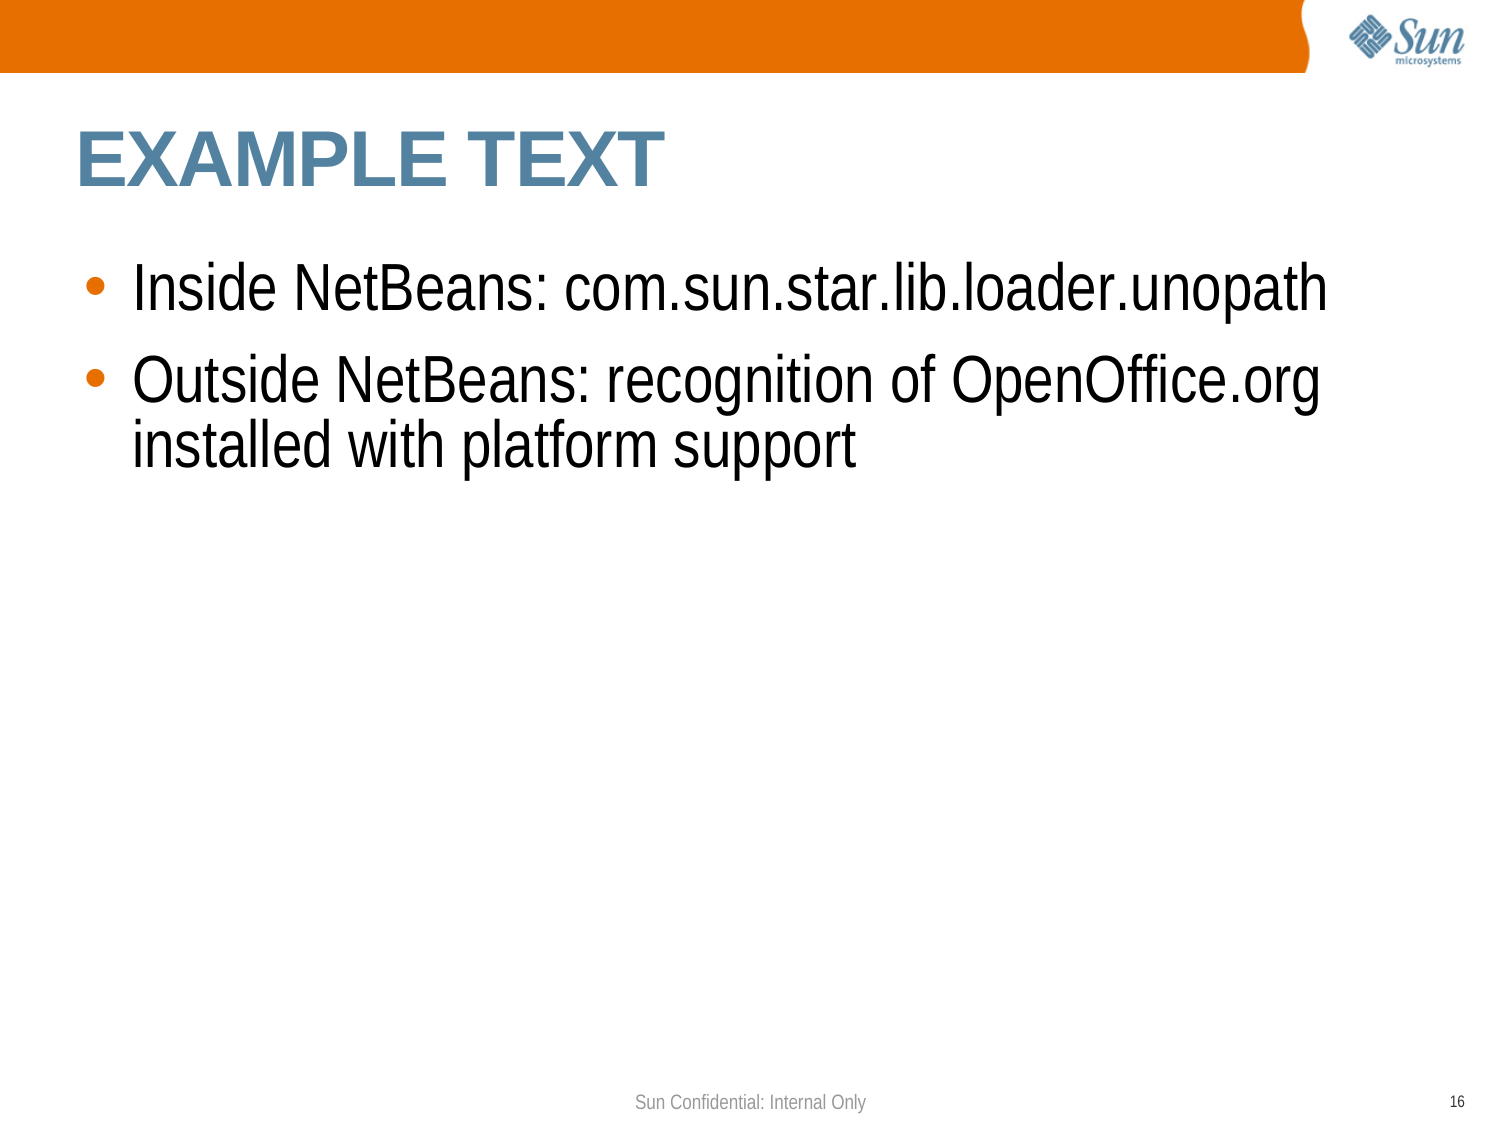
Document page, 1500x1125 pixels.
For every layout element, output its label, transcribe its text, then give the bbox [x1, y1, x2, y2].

list Inside NetBeans: com.sun.star.lib.loader.unopath Outside NetBeans: recognition of OpenOffice.org installed with platform support [64, 258, 1401, 1062]
picture [0, 0, 1500, 73]
title EXAMPLE TEXT [75, 123, 1437, 227]
